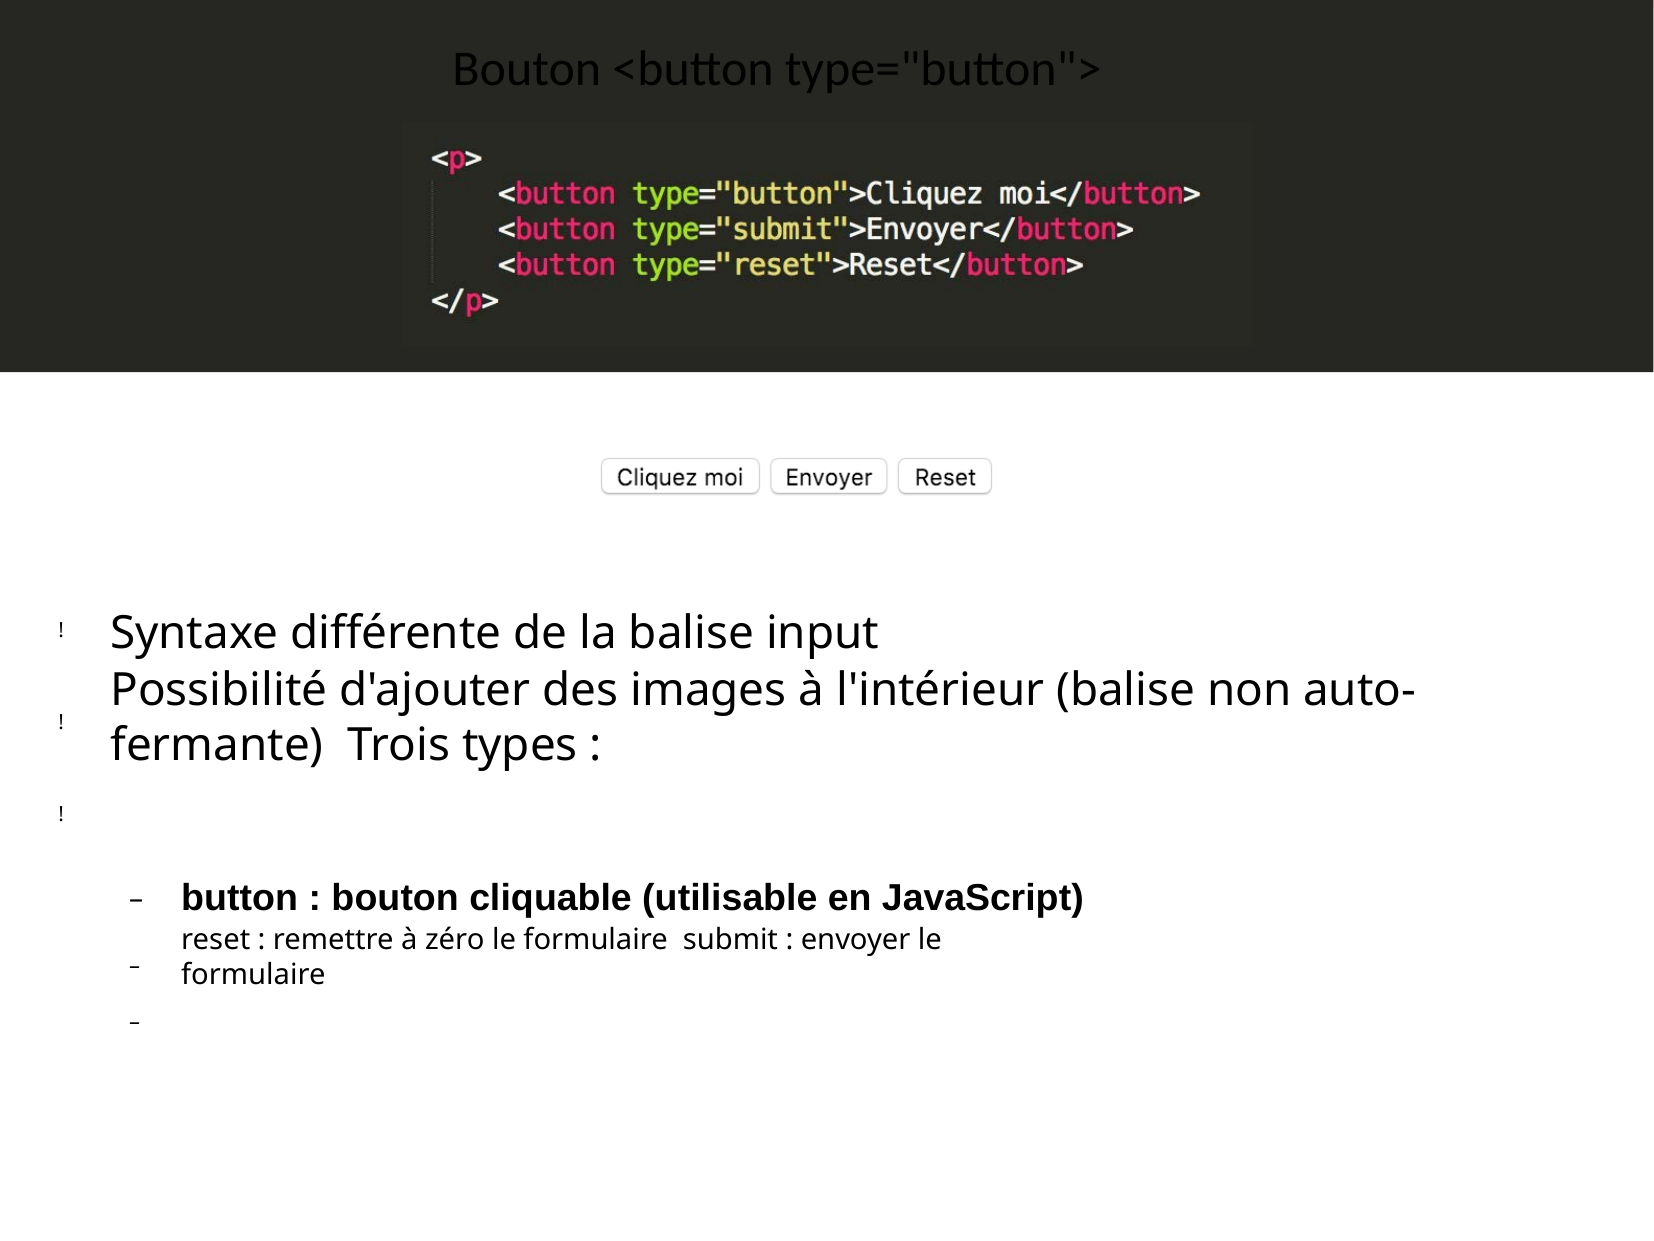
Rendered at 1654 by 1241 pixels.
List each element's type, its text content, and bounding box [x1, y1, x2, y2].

text_box [0, 0, 1654, 373]
text_box ! [56, 706, 73, 734]
text_box ! [56, 798, 73, 826]
text_box Syntaxe différente de la balise input Possibilité d'ajouter des images à l'intérieur (balise non auto-fermante) Trois types : [108, 600, 1540, 770]
text_box – [127, 878, 147, 915]
text_box – [127, 949, 144, 978]
text_box button : bouton cliquable (utilisable en JavaScript) reset : remettre à zéro le formulaire submit : envoyer le formulaire [179, 871, 1087, 991]
title Bouton <button type="button"> [450, 33, 1207, 122]
picture [600, 457, 993, 496]
text_box ! [56, 615, 73, 642]
picture [402, 122, 1252, 346]
text_box – [127, 1005, 144, 1035]
